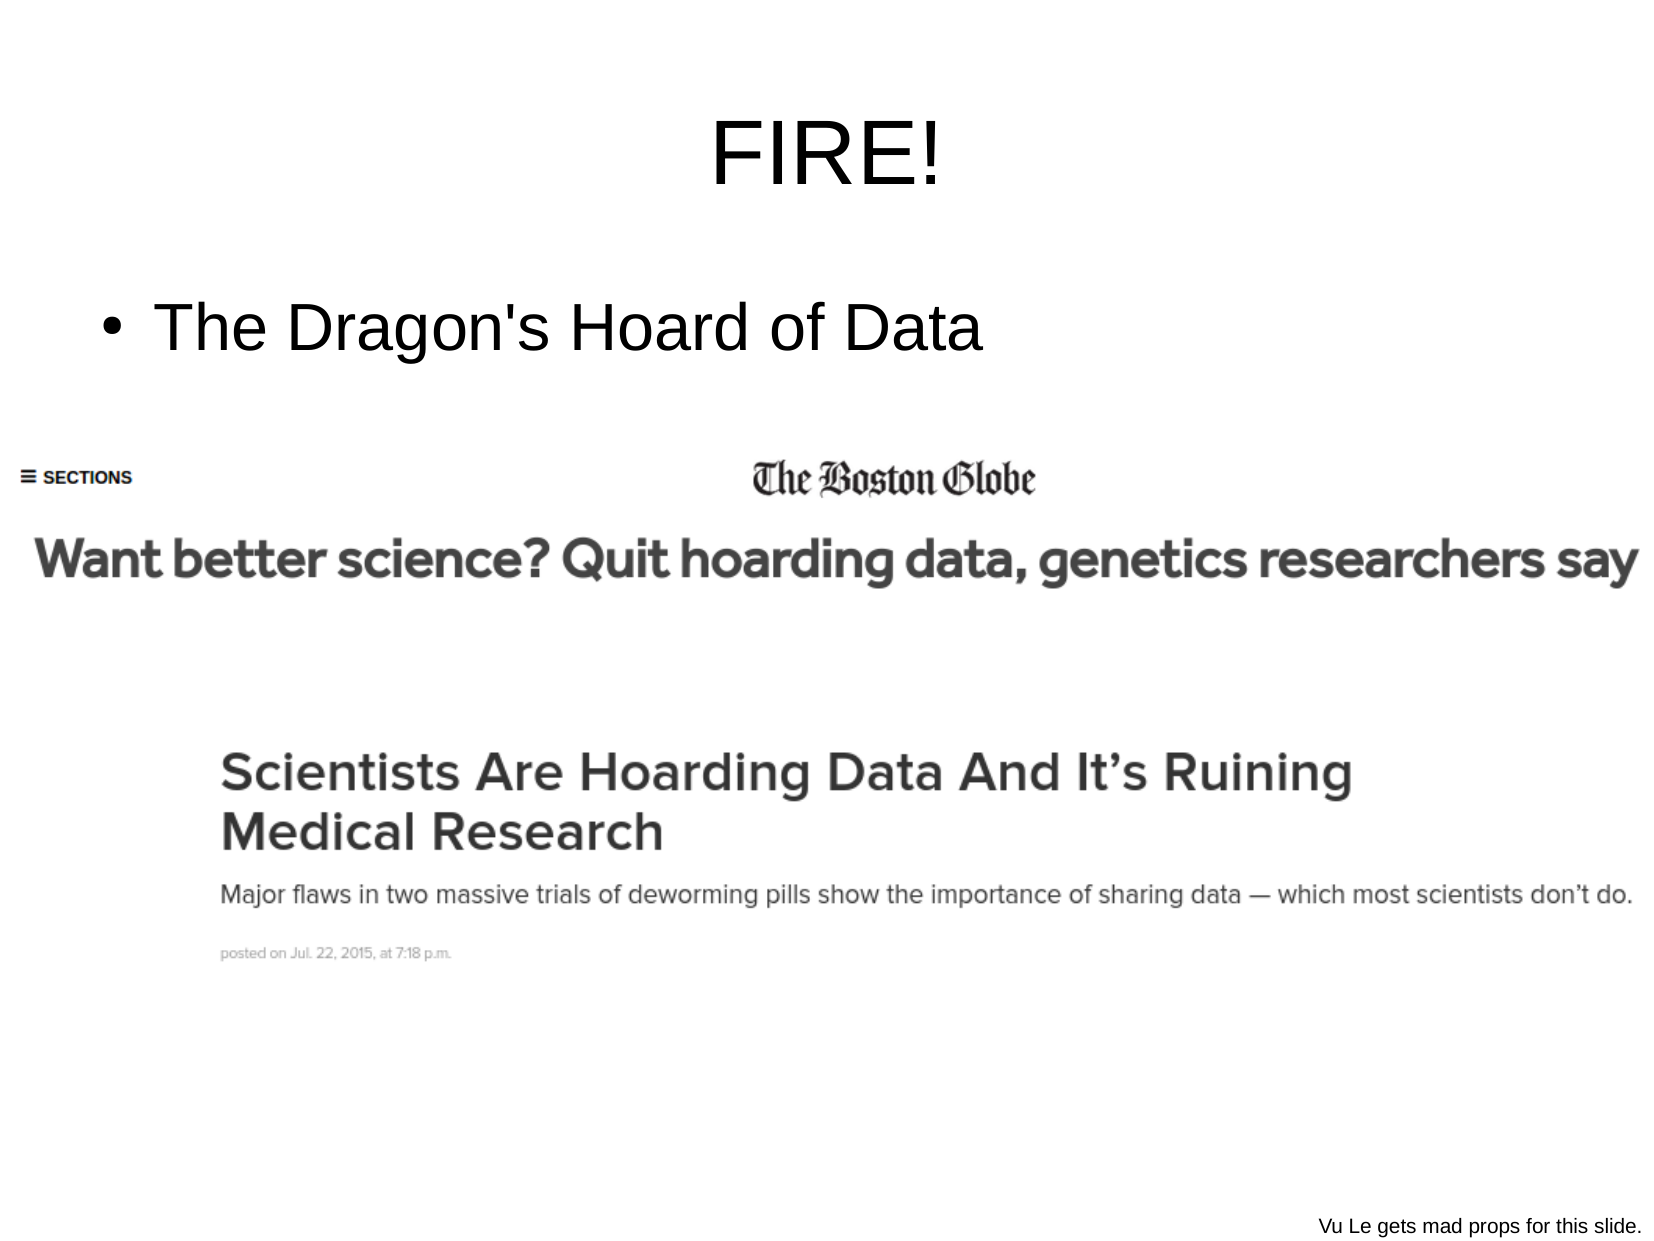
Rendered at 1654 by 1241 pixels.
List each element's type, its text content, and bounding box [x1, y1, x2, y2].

list The Dragon's Hoard of Data [82, 601, 1571, 1010]
list Vu Le gets mad props for this slide. [1241, 1215, 1654, 1240]
picture [0, 433, 1654, 601]
title FIRE! [82, 49, 1571, 257]
picture [208, 734, 1654, 971]
list The Dragon's Hoard of Data [82, 290, 1571, 433]
